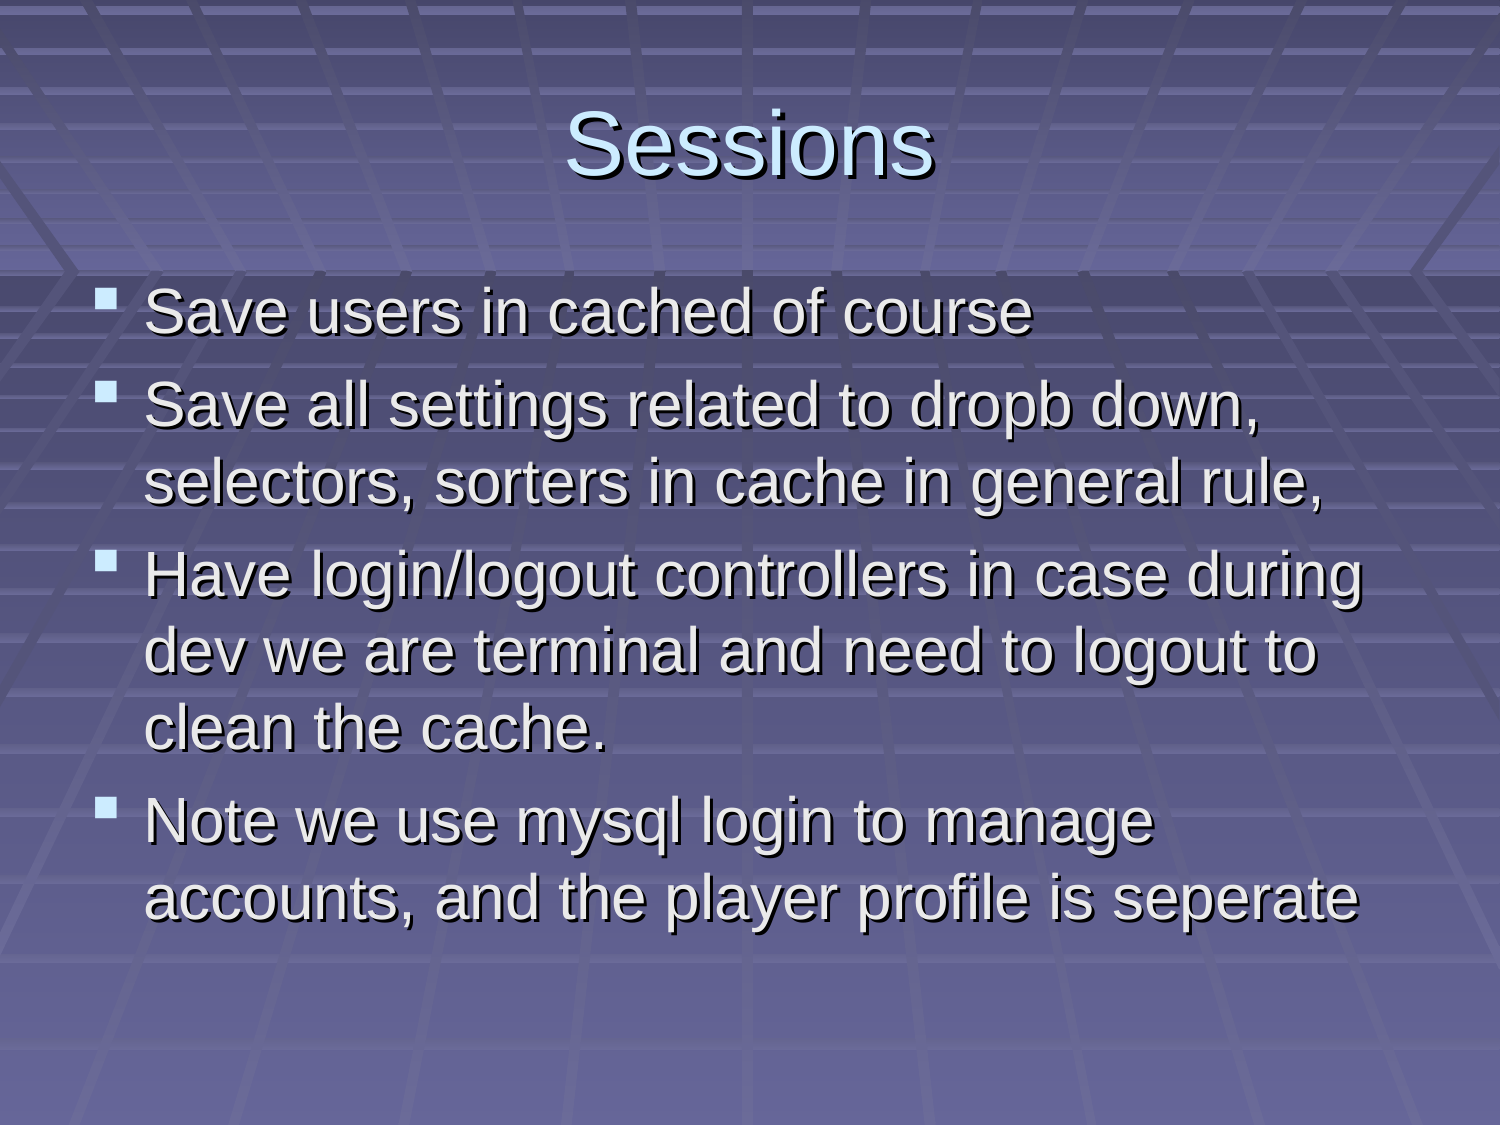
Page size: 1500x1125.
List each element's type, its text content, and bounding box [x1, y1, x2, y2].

list Save users in cached of course Save all settings related to dropb down, selectors, sorters in cache in general rule, Have login/logout controllers in case during dev we are terminal and need to logout to clean the cache. Note we use mysql login to manage accounts, and the player profile is seperate [74, 262, 1425, 1000]
title Sessions [74, 44, 1425, 233]
